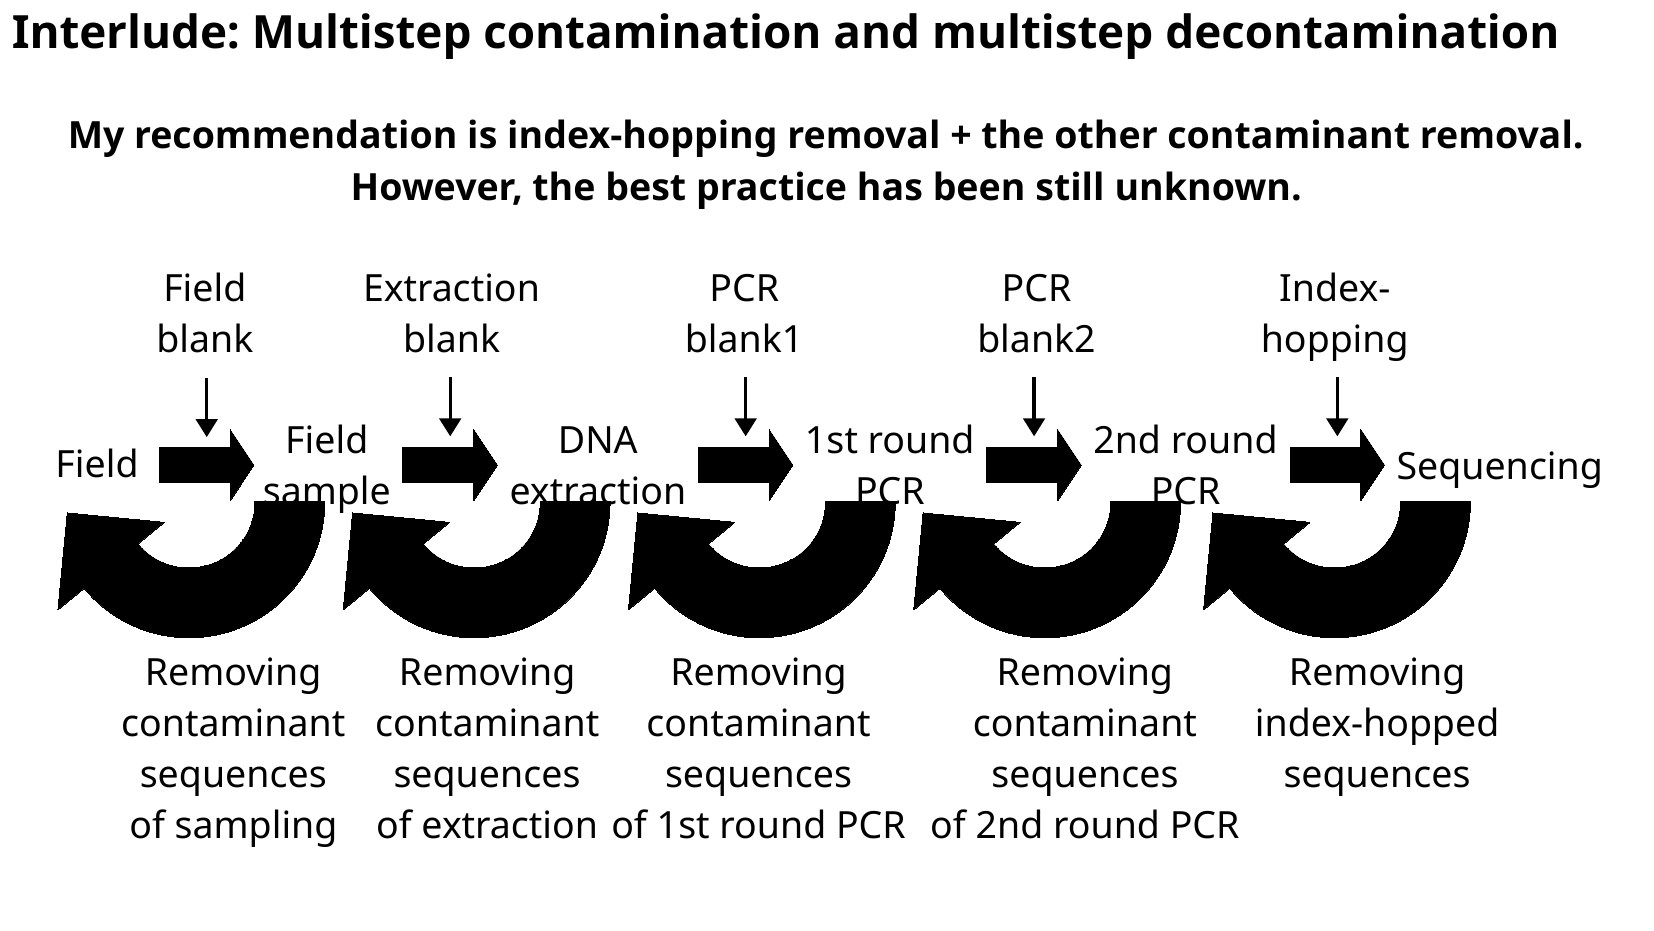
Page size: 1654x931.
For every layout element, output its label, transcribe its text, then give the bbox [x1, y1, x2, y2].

text_box [913, 501, 1181, 637]
text_box [159, 429, 254, 501]
text_box 1st round PCR [790, 406, 990, 524]
text_box Field sample [248, 406, 406, 524]
text_box Removing contaminant sequences of 1st round PCR [615, 637, 921, 857]
text_box [628, 501, 896, 637]
title Interlude: Multistep contamination and multistep decontamination [11, 0, 1642, 130]
text_box [57, 501, 325, 638]
text_box Extraction blank [348, 253, 556, 371]
text_box [1203, 501, 1471, 637]
text_box [1290, 429, 1385, 501]
text_box Removing contaminant sequences of sampling [106, 638, 361, 857]
text_box Index- hopping [1246, 253, 1424, 371]
text_box Removing contaminant sequences of extraction [360, 637, 615, 857]
text_box Field [40, 430, 154, 497]
text_box [402, 429, 498, 501]
text_box My recommendation is index-hopping removal + the other contaminant removal. However, the best practice has been still unknown. [53, 101, 1601, 219]
text_box Field blank [141, 253, 269, 371]
text_box Sequencing [1381, 432, 1619, 499]
text_box [986, 429, 1082, 501]
text_box PCR blank1 [670, 253, 819, 371]
text_box Removing index-hopped sequences [1240, 637, 1515, 806]
text_box [343, 501, 611, 637]
text_box [698, 429, 793, 501]
text_box Removing contaminant sequences of 2nd round PCR [921, 637, 1255, 857]
text_box 2nd round PCR [1078, 406, 1293, 524]
text_box DNA extraction [494, 406, 702, 524]
text_box PCR blank2 [962, 253, 1111, 371]
